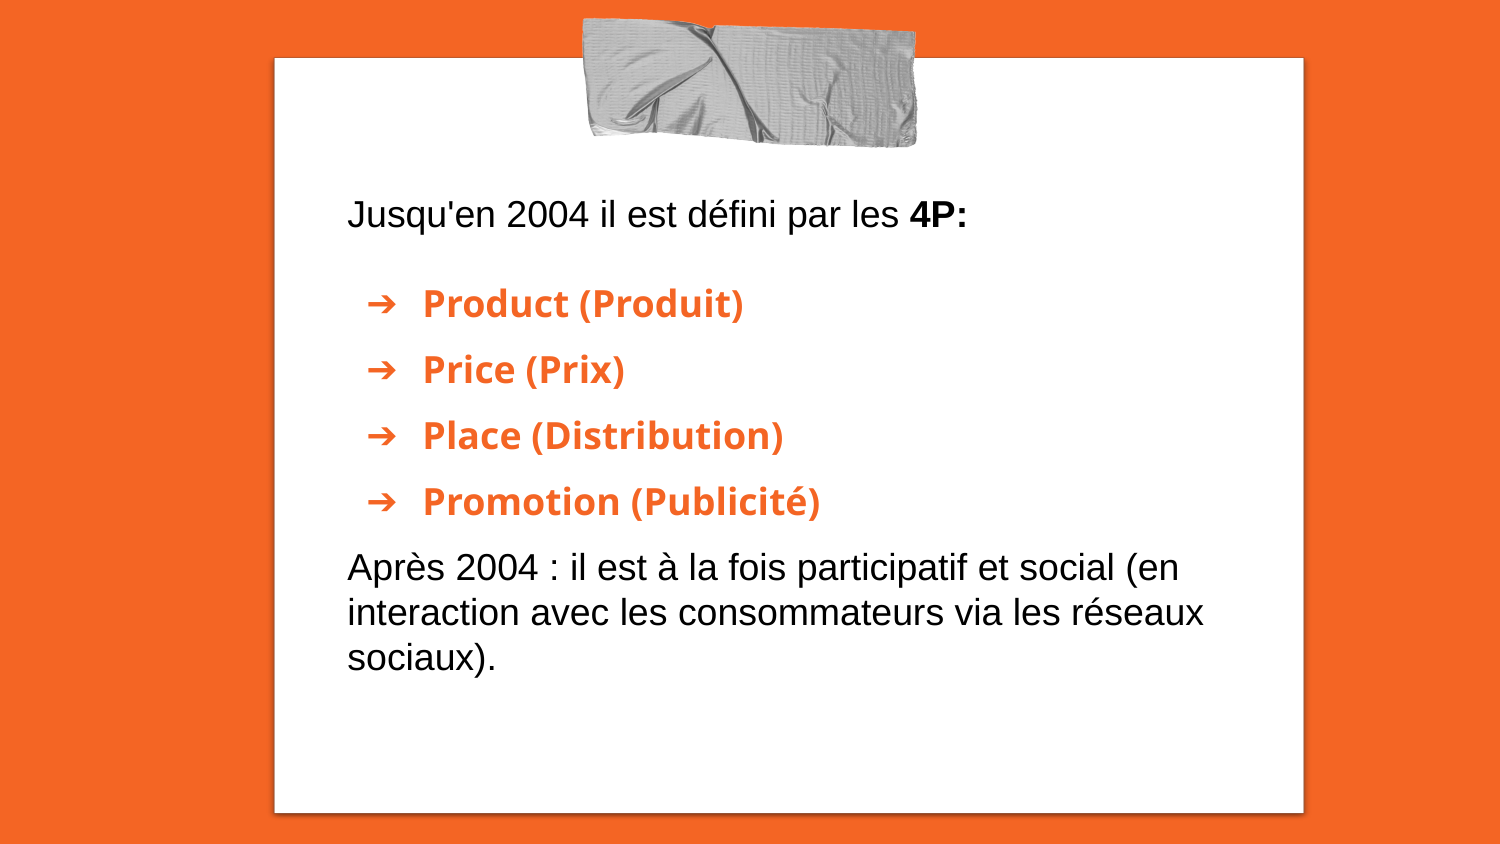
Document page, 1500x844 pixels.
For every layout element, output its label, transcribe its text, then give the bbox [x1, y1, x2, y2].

list Jusqu'en 2004 il est défini par les 4P: Product (Produit) Price (Prix) Place (Distribution) Promotion (Publicité) Après 2004 : il est à la fois participatif et social (en interaction avec les consommateurs via les réseaux sociaux). [332, 174, 1247, 772]
picture [233, 16, 1346, 844]
